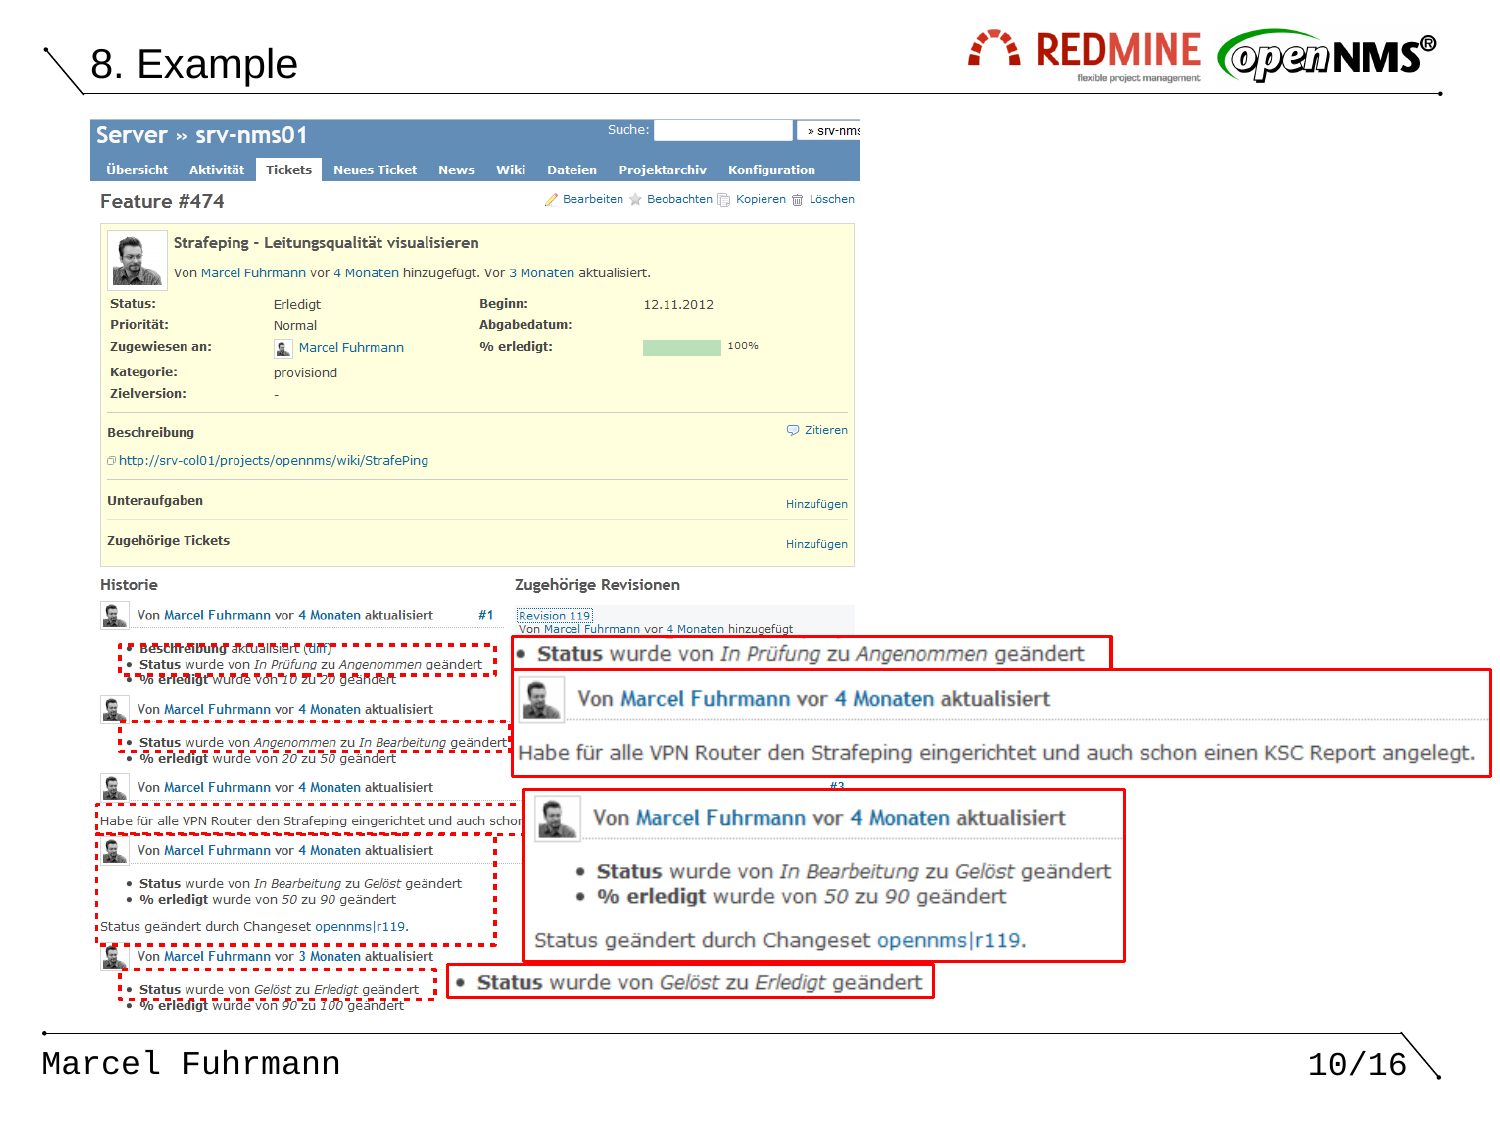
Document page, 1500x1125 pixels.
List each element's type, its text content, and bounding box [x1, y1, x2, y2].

picture [90, 119, 860, 1021]
picture [525, 791, 1124, 961]
picture [514, 670, 1490, 776]
picture [960, 21, 1441, 88]
title 8. Example [90, 29, 691, 94]
picture [449, 966, 932, 996]
picture [514, 637, 1110, 668]
